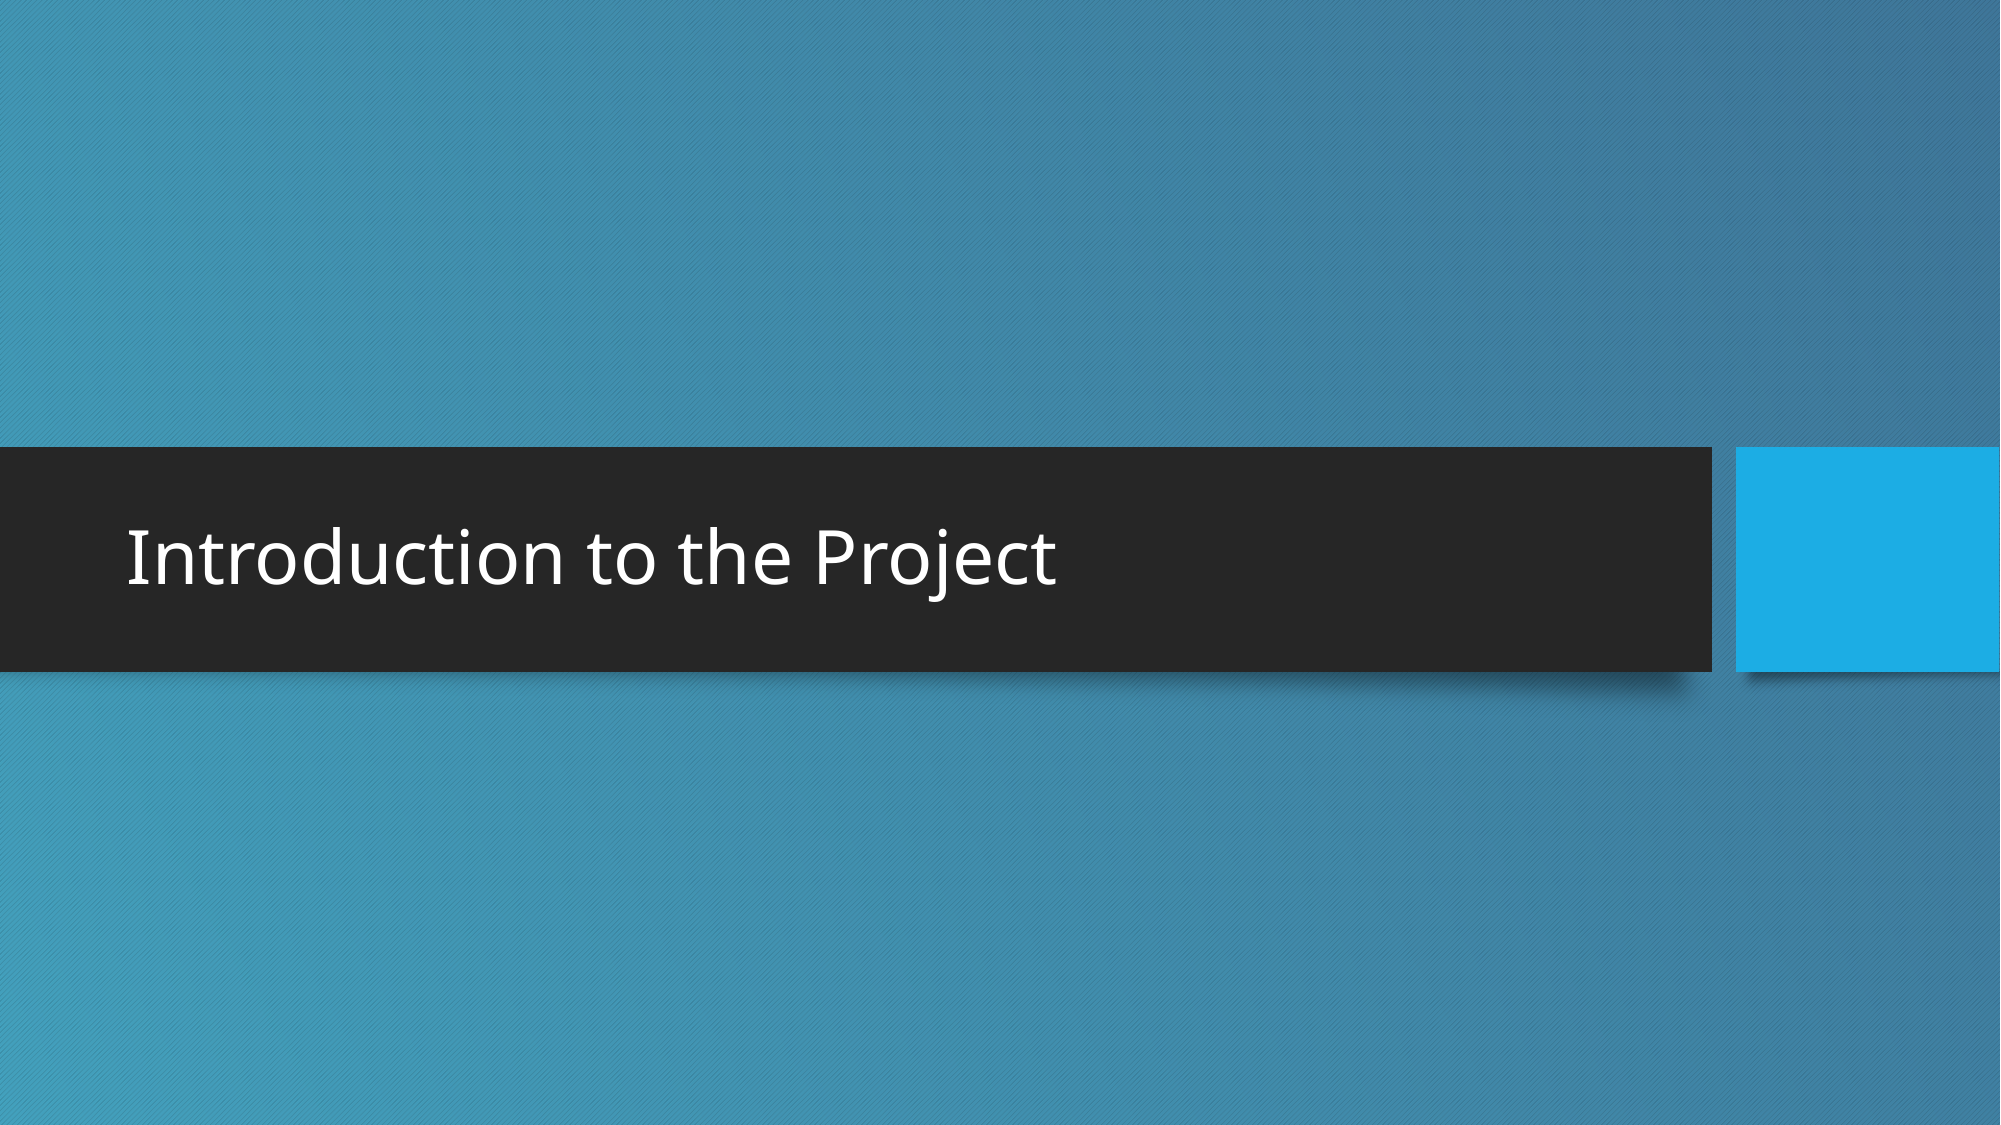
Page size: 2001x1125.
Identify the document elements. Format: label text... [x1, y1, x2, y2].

title Introduction to the Project [111, 470, 1689, 650]
